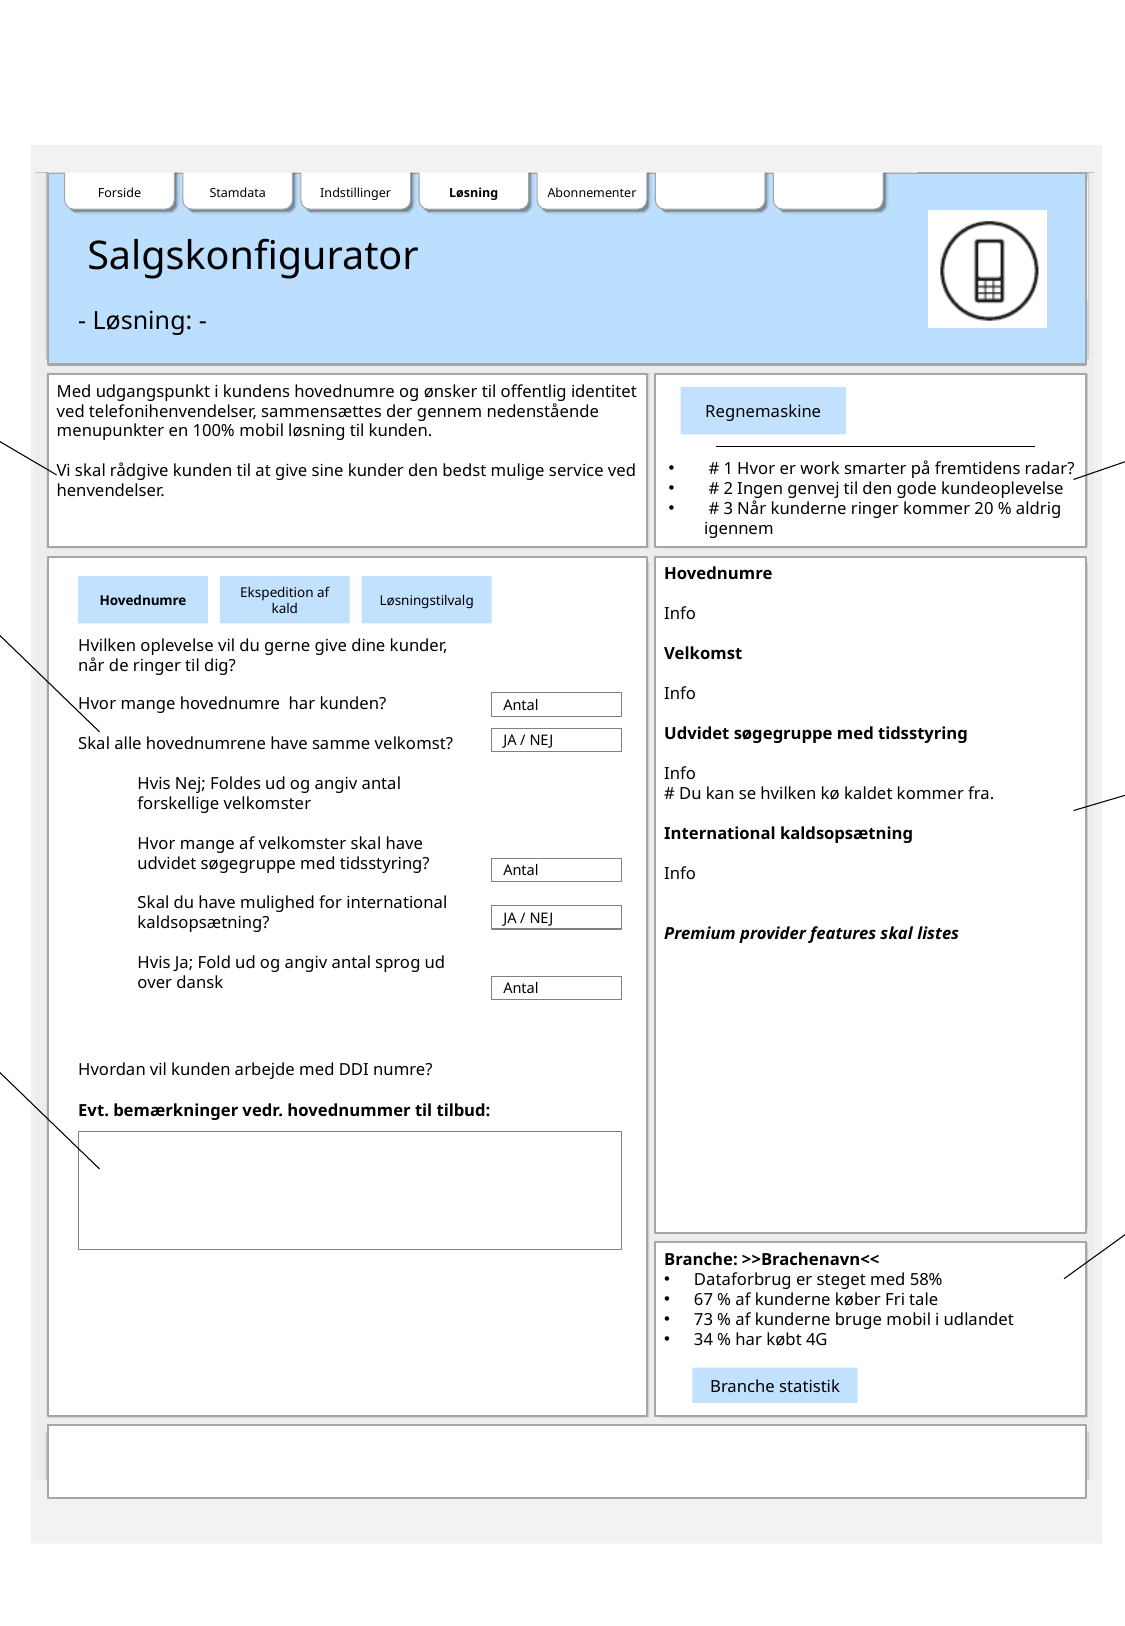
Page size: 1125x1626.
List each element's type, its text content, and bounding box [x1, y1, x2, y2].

text_box Hvor mange hovednumre har kunden? Skal alle hovednumrene have samme velkomst? Hvis Nej; Foldes ud og angiv antal forskellige velkomster Hvor mange af velkomster skal have udvidet søgegruppe med tidsstyring? Skal du have mulighed for international kaldsopsætning? Hvis Ja; Fold ud og angiv antal sprog ud over dansk [78, 692, 468, 1013]
text_box Løsning [418, 173, 529, 210]
picture [928, 210, 1047, 328]
text_box JA / NEJ [491, 905, 622, 929]
text_box [0, 145, 1125, 1625]
text_box JA / NEJ [491, 728, 622, 752]
text_box Branche statistik [692, 1367, 858, 1403]
text_box Med udgangspunkt i kundens hovednumre og ønsker til offentlig identitet ved telefonihenvendelser, sammensættes der gennem nedenstående menupunkter en 100% mobil løsning til kunden. Vi skal rådgive kunden til at give sine kunder den bedst mulige service ved henvendelser. [47, 373, 647, 548]
text_box Forside [64, 173, 175, 210]
text_box Branche: >>Brachenavn<< Dataforbrug er steget med 58% 67 % af kunderne køber Fri tale 73 % af kunderne bruge mobil i udlandet 34 % har købt 4G [655, 1242, 1086, 1416]
text_box Hvilken oplevelse vil du gerne give dine kunder, når de ringer til dig? [78, 635, 468, 676]
footer Tilføj titel i sidehoved / sidefod [55, 1498, 917, 1504]
text_box Antal [491, 976, 622, 1000]
text_box Abonnementer [537, 173, 647, 210]
text_box Hovednumre [78, 576, 208, 624]
text_box Antal [491, 692, 622, 717]
text_box # 1 Hvor er work smarter på fremtidens radar? # 2 Ingen genvej til den gode kundeoplevelse # 3 Når kunderne ringer kommer 20 % aldrig igennem [668, 458, 1083, 558]
text_box Ekspedition af kald [219, 576, 350, 624]
picture [34, 172, 1094, 1480]
text_box Evt. bemærkninger vedr. hovednummer til tilbud: [78, 1099, 622, 1120]
text_box Løsningstilvalg [361, 576, 492, 624]
text_box Salgskonfigurator [87, 229, 420, 278]
text_box Regnemaskine [680, 387, 846, 435]
text_box Hvordan vil kunden arbejde med DDI numre? [78, 1058, 468, 1099]
text_box Hovednumre Info Velkomst Info Udvidet søgegruppe med tidsstyring Info # Du kan se hvilken kø kaldet kommer fra. International kaldsopsætning Info Premium provider features skal listes [655, 556, 1086, 1233]
text_box Antal [491, 858, 622, 882]
text_box Stamdata [182, 173, 293, 210]
text_box - Løsning: - [78, 304, 268, 335]
text_box Indstillinger [300, 173, 411, 210]
